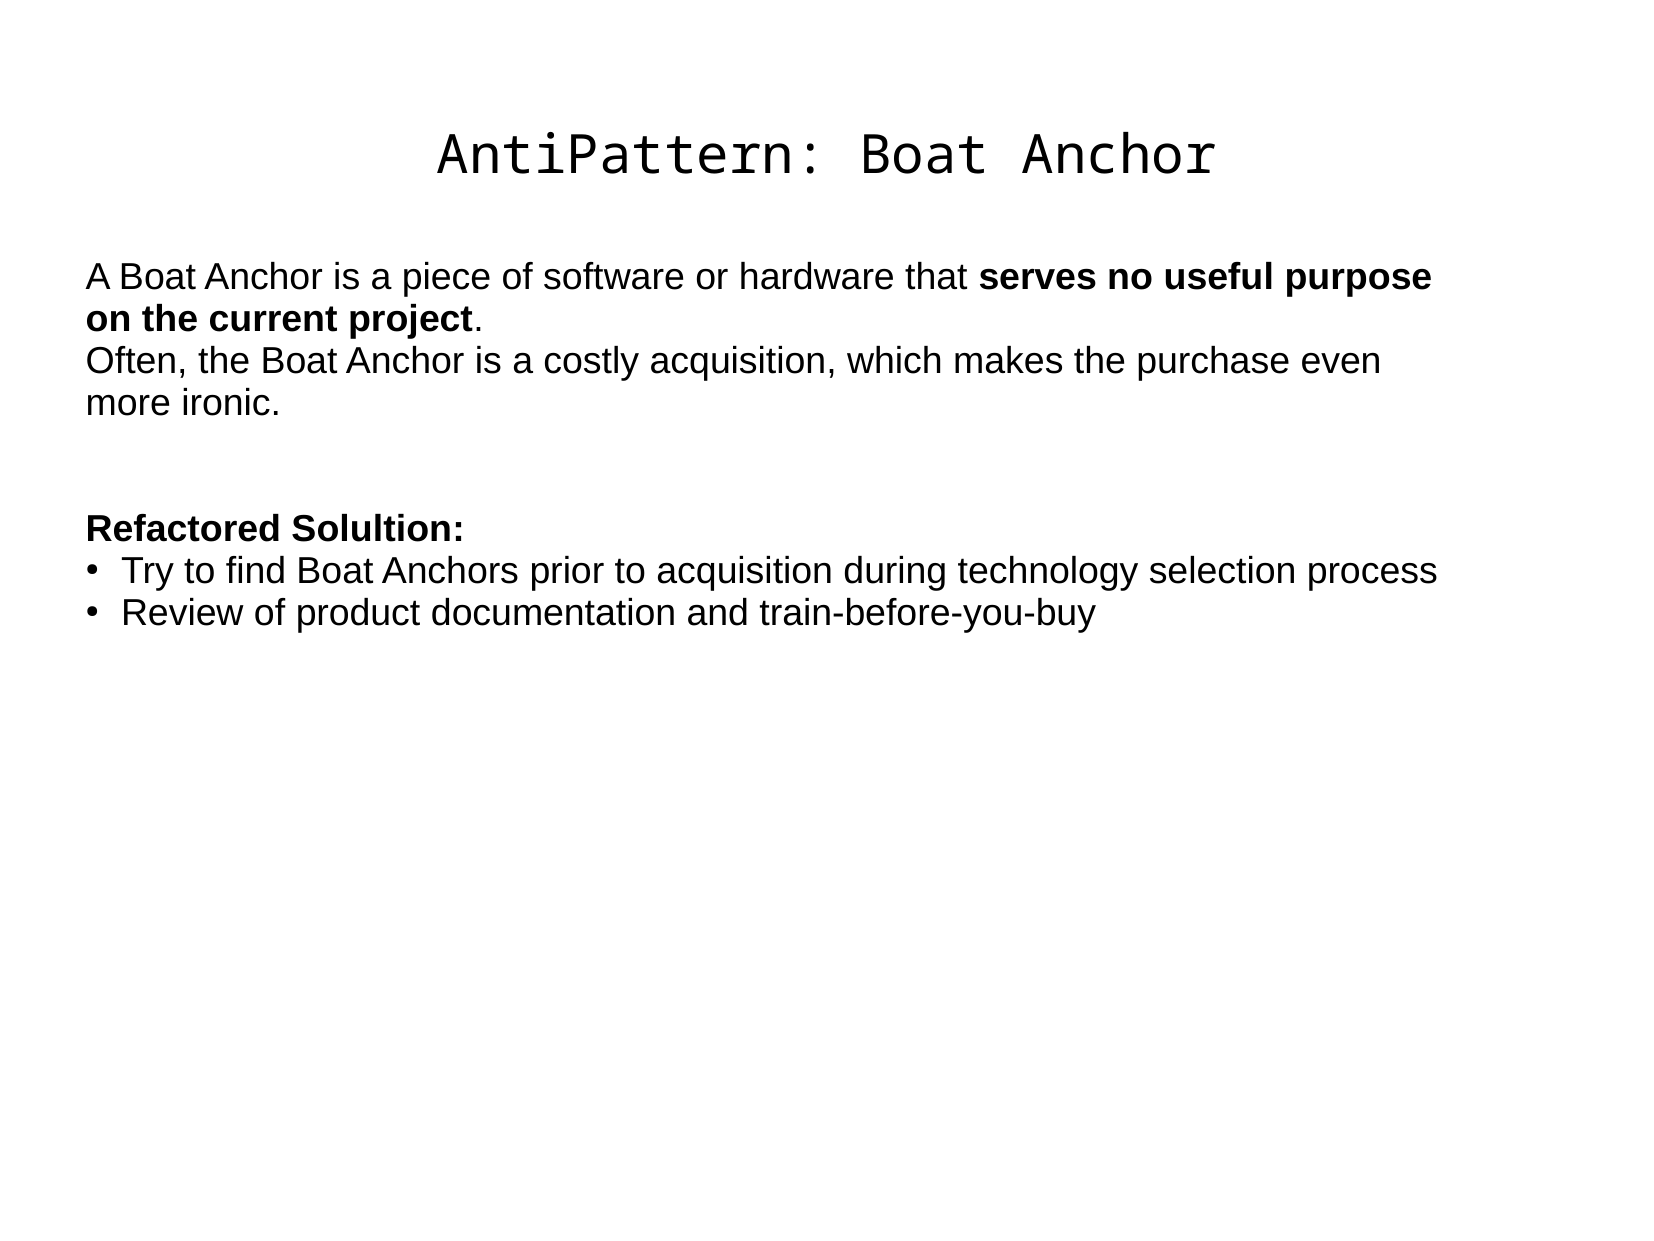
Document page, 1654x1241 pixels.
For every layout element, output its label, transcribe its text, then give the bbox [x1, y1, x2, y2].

title AntiPattern: Boat Anchor [82, 49, 1571, 257]
text_box A Boat Anchor is a piece of software or hardware that serves no useful purpose on the current project. Often, the Boat Anchor is a costly acquisition, which makes the purchase even more ironic. Refactored Solultion: Try to find Boat Anchors prior to acquisition during technology selection process Review of product documentation and train-before-you-buy [70, 248, 1489, 851]
